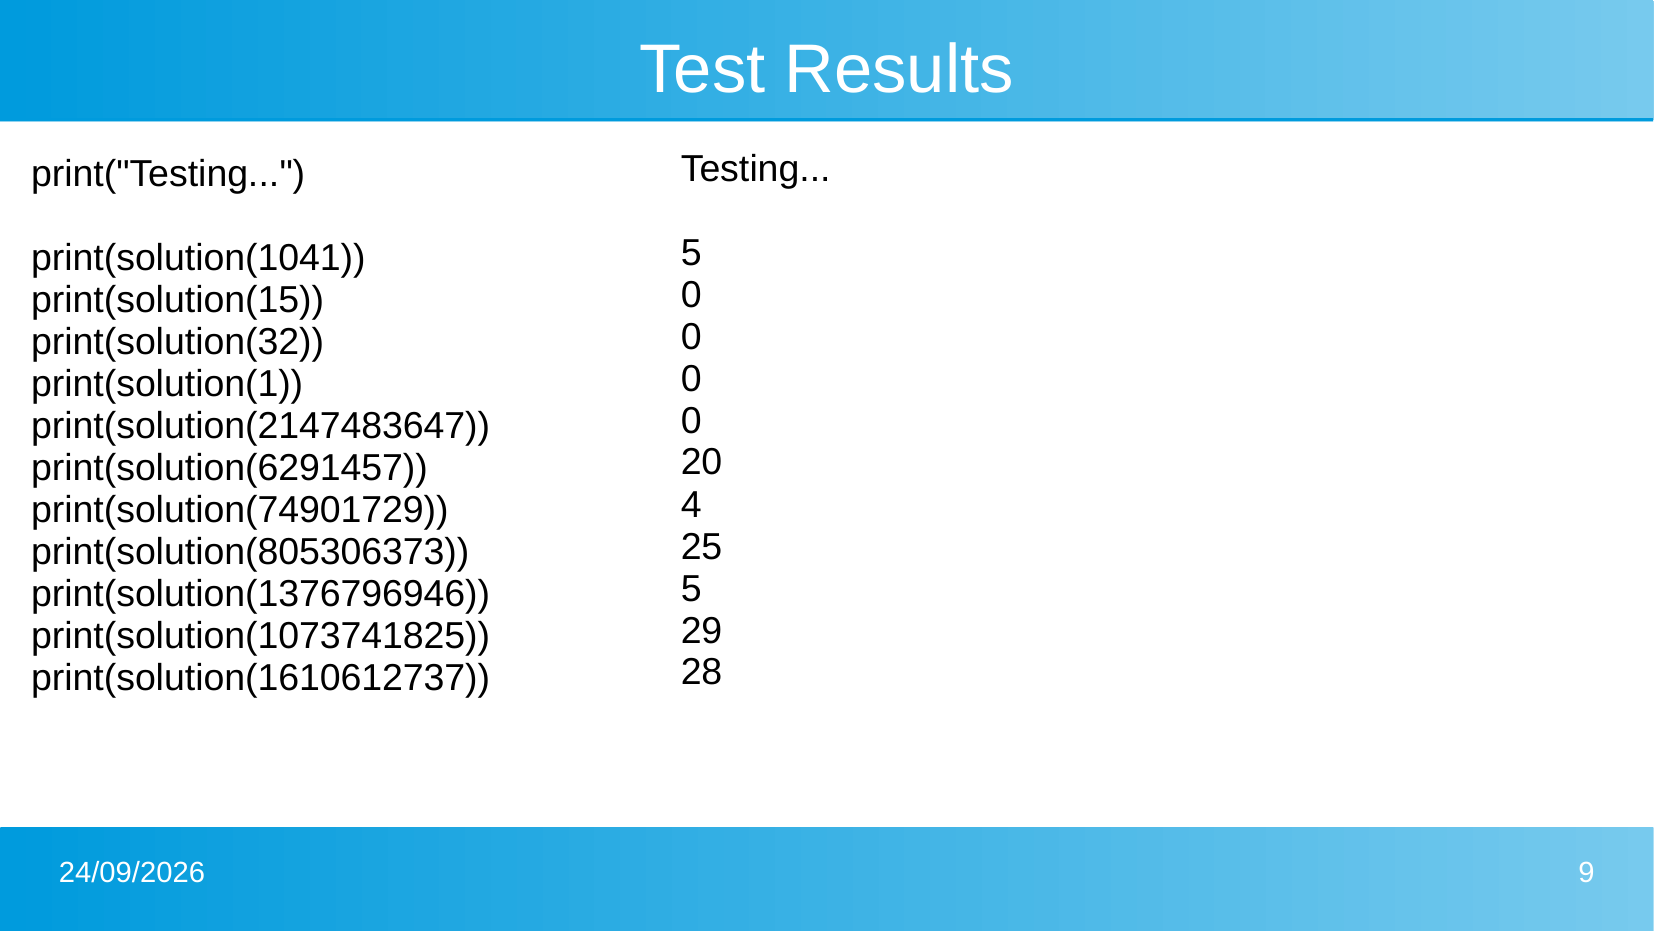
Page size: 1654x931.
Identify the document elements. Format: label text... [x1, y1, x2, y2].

text_box Testing... 5 0 0 0 0 20 4 25 5 29 28 [666, 139, 1478, 701]
text_box print("Testing...") print(solution(1041)) print(solution(15)) print(solution(32)) print(solution(1)) print(solution(2147483647)) print(solution(6291457)) print(solution(74901729)) print(solution(805306373)) print(solution(1376796946)) print(solution(1073741825)) print(solution(1610612737)) [16, 145, 594, 790]
title Test Results [59, 29, 1595, 108]
